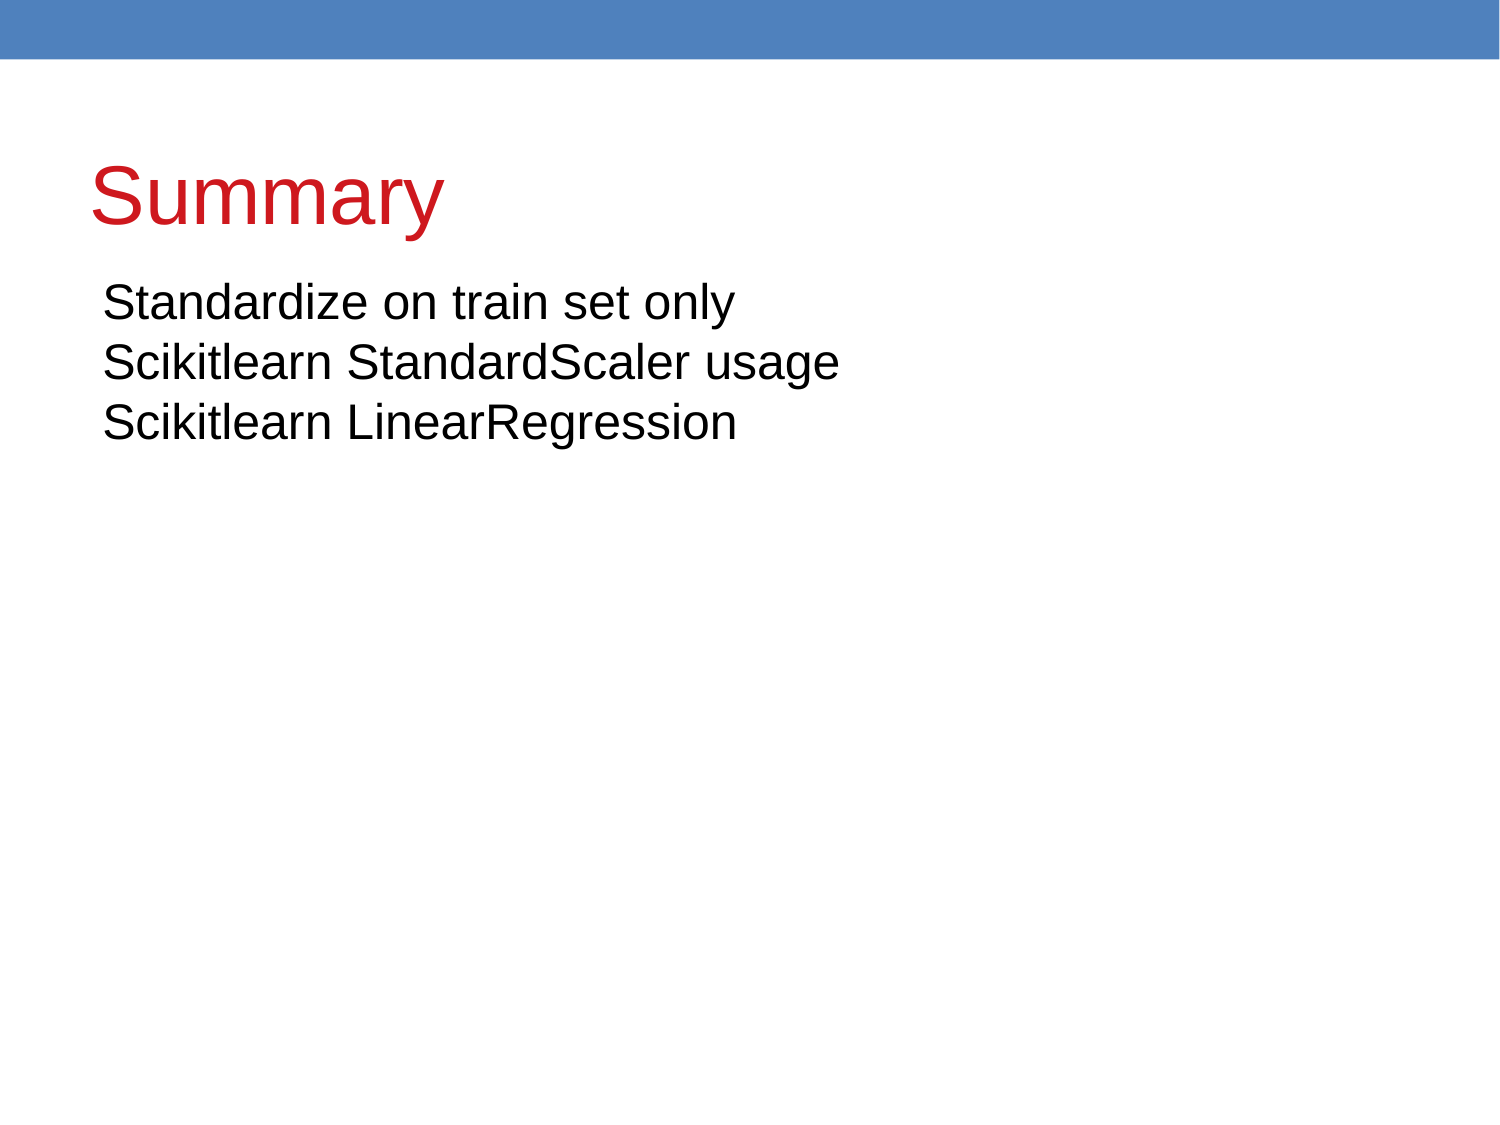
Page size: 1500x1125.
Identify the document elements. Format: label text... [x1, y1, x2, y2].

text_box Standardize on train set only Scikitlearn StandardScaler usage Scikitlearn LinearRegression [87, 262, 1437, 1062]
text_box Summary [75, 87, 1425, 250]
